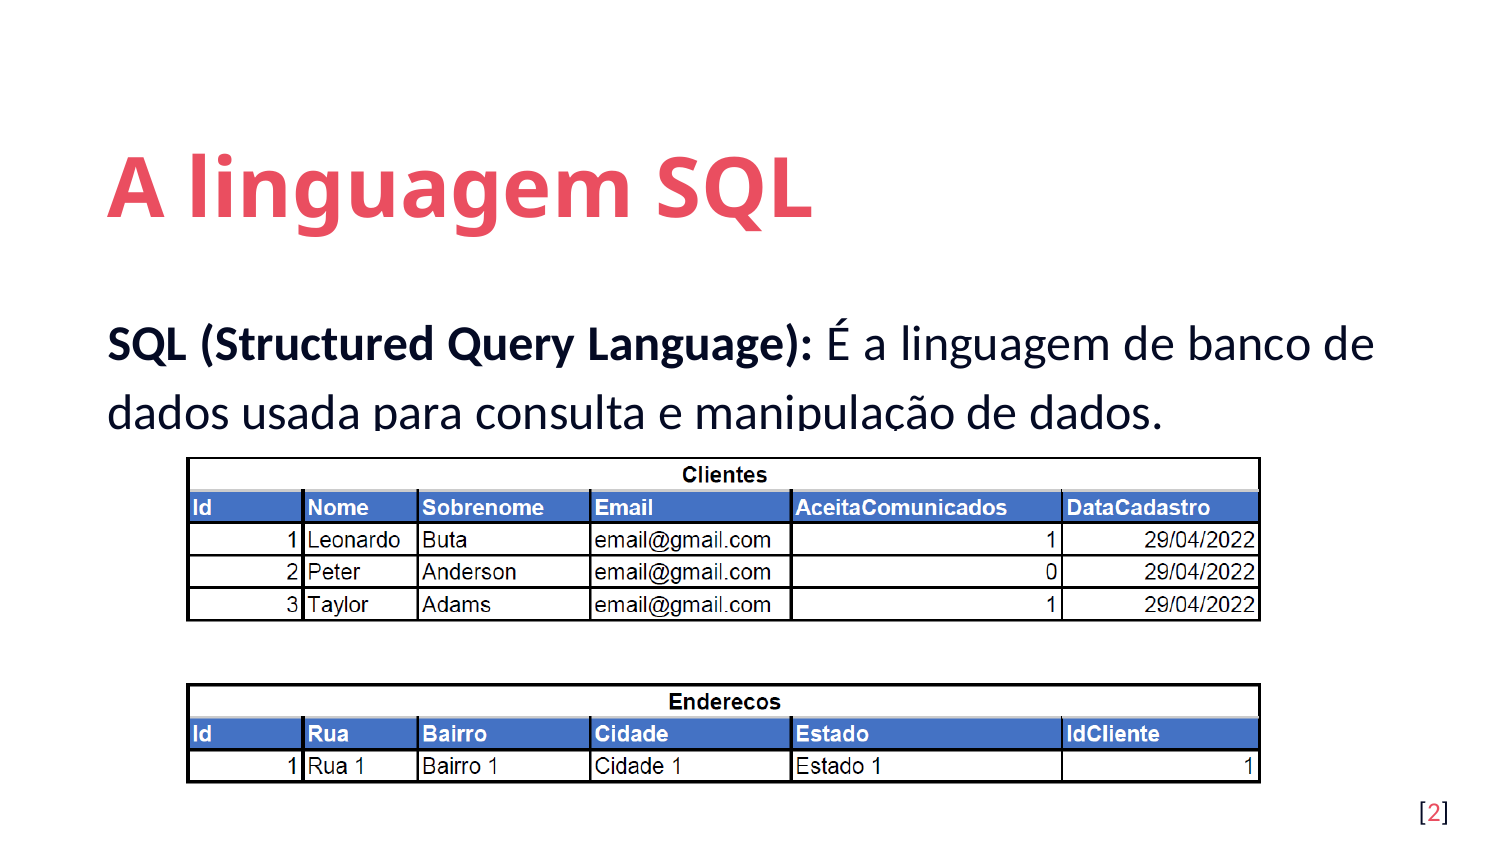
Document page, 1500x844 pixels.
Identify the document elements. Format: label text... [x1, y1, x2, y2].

picture [172, 431, 1273, 793]
text_box A linguagem SQL [92, 104, 1408, 243]
text_box SQL (Structured Query Language): É a linguagem de banco de dados usada para consulta e manipulação de dados. [92, 286, 1408, 768]
slide_number [‹#›] [1403, 779, 1494, 844]
